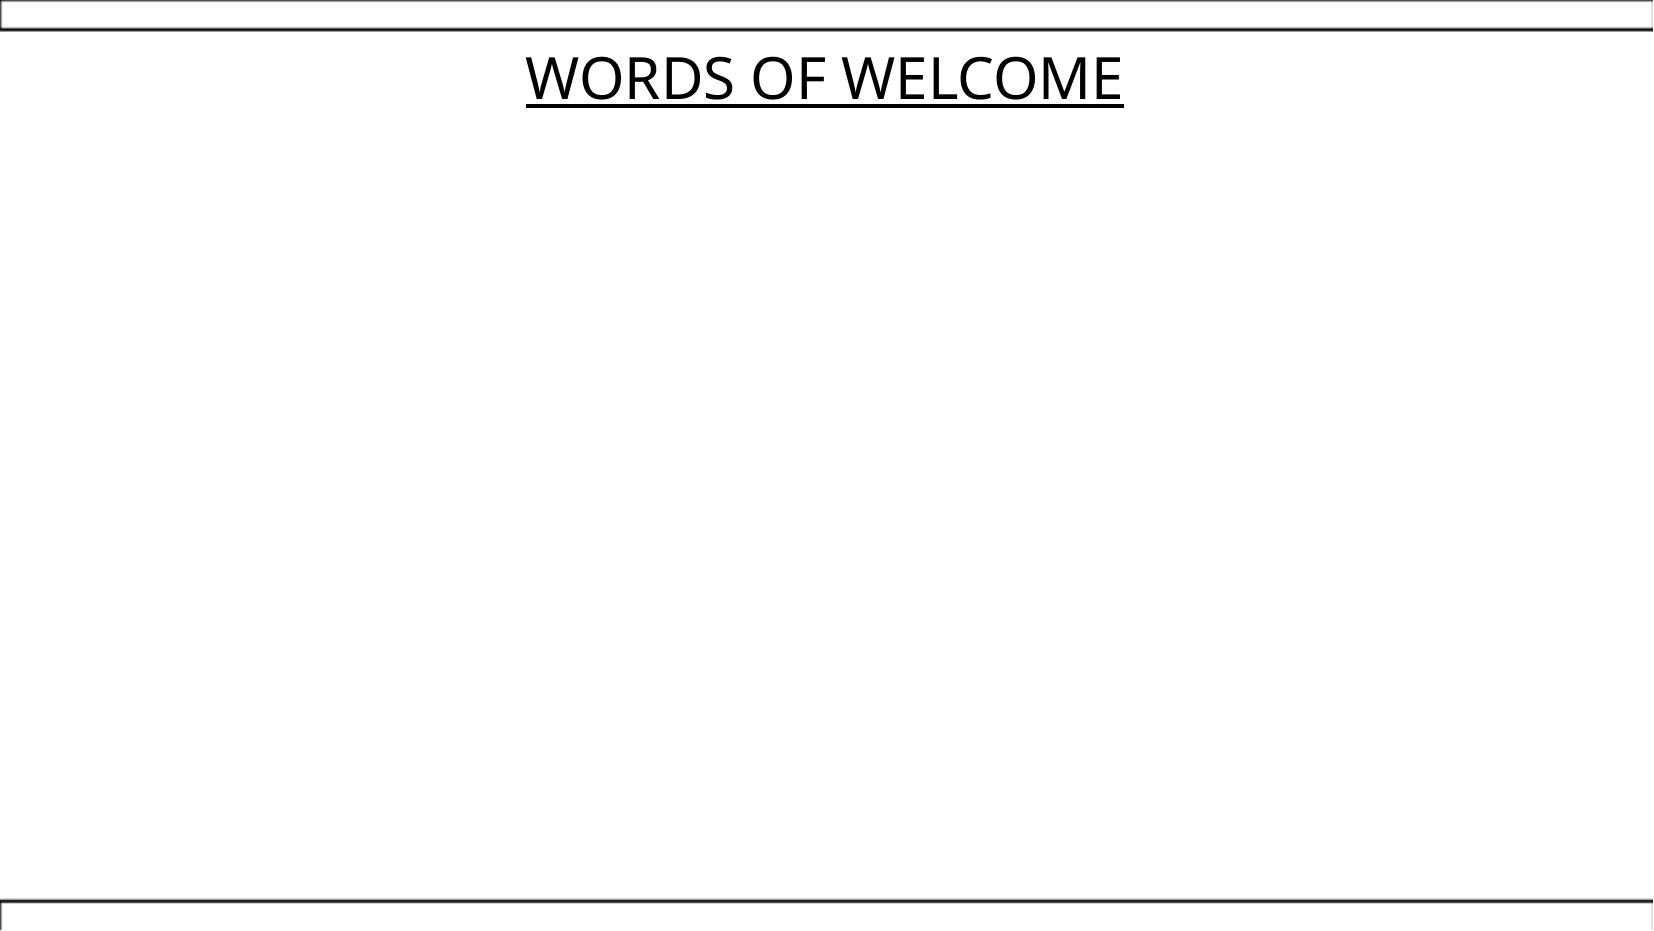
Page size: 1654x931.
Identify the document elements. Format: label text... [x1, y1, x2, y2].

text_box WORDS OF WELCOME [105, 30, 1546, 123]
picture [0, 0, 1653, 930]
